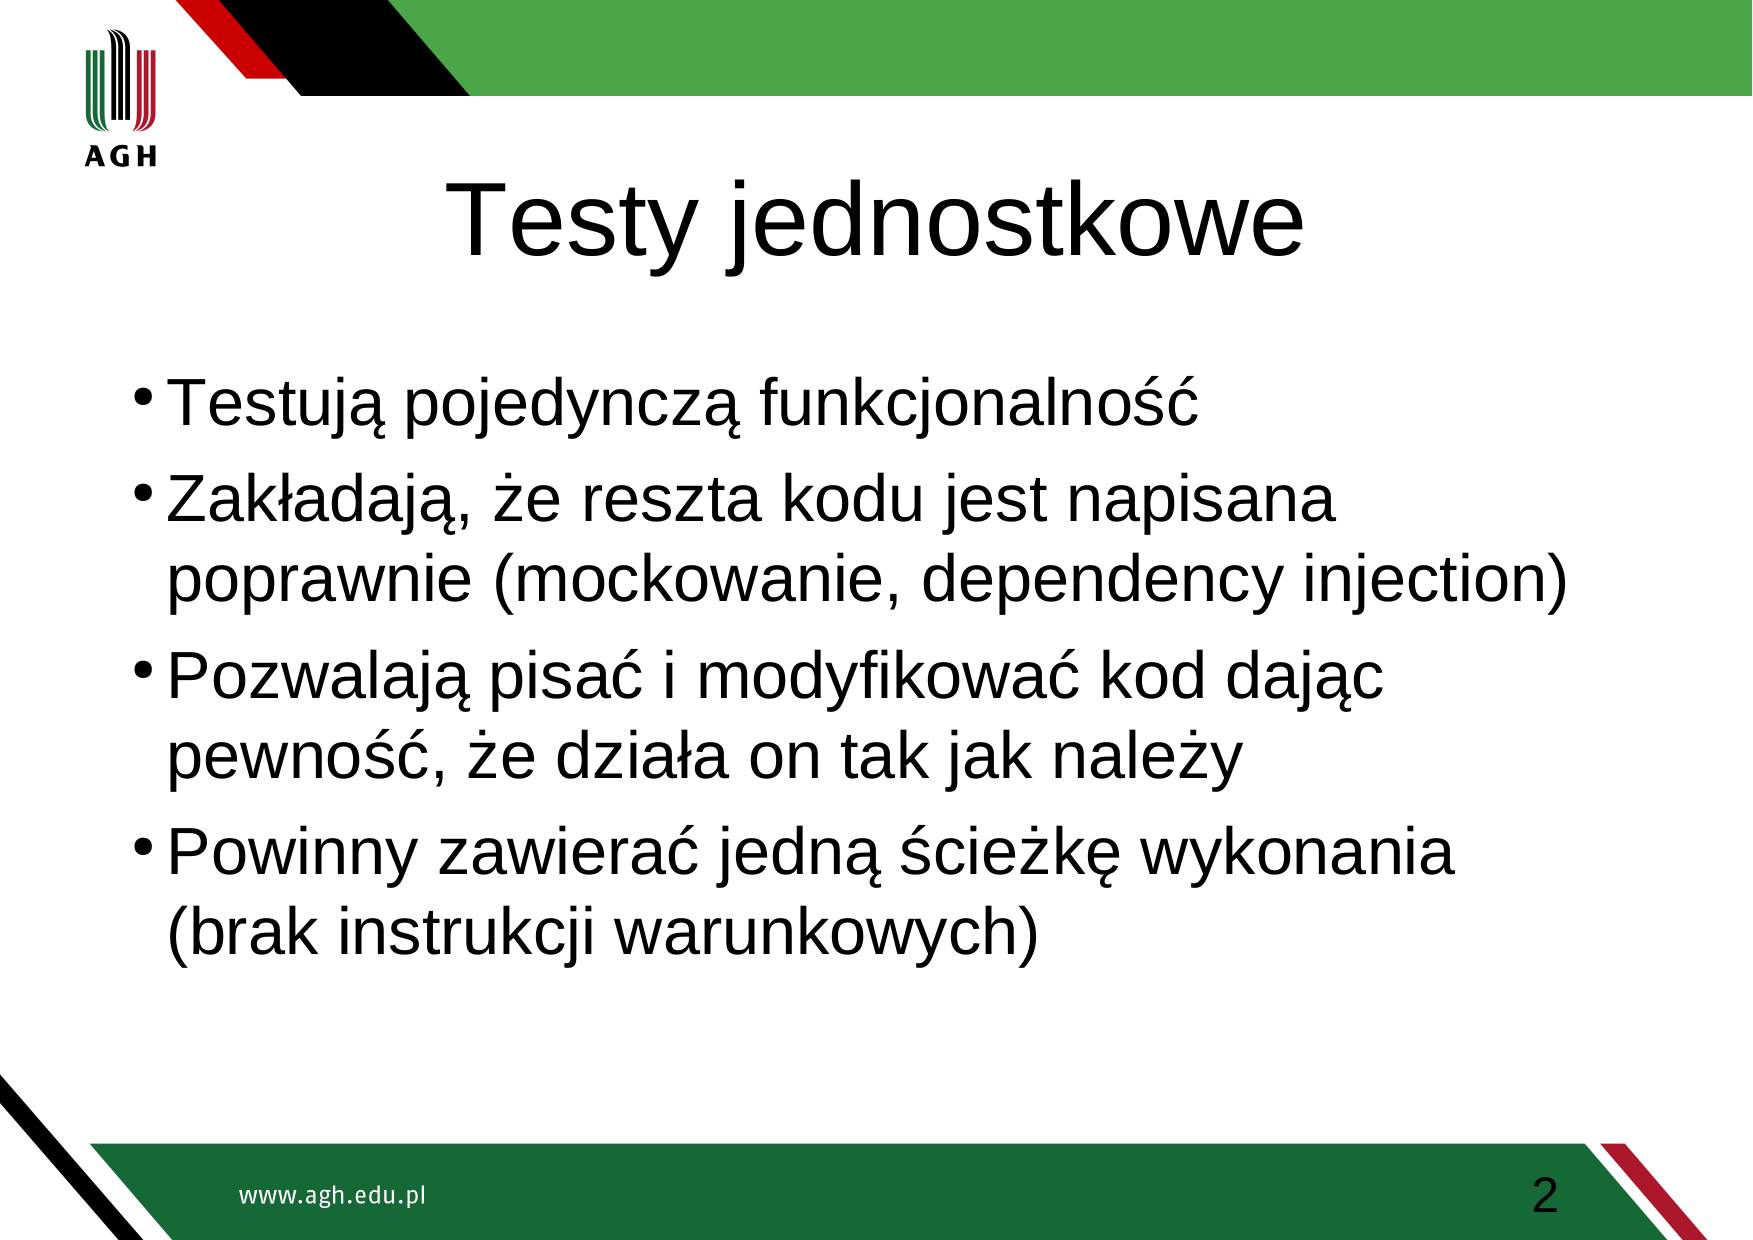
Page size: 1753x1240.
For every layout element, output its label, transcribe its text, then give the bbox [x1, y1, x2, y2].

picture [0, 0, 1753, 1240]
title Testy jednostkowe [131, 110, 1622, 317]
subtitle Testują pojedynczą funkcjonalność Zakładają, że reszta kodu jest napisana poprawnie (mockowanie, dependency injection) Pozwalają pisać i modyfikować kod dając pewność, że działa on tak jak należy Powinny zawierać jedną ścieżkę wykonania (brak instrukcji warunkowych) [131, 358, 1622, 1103]
